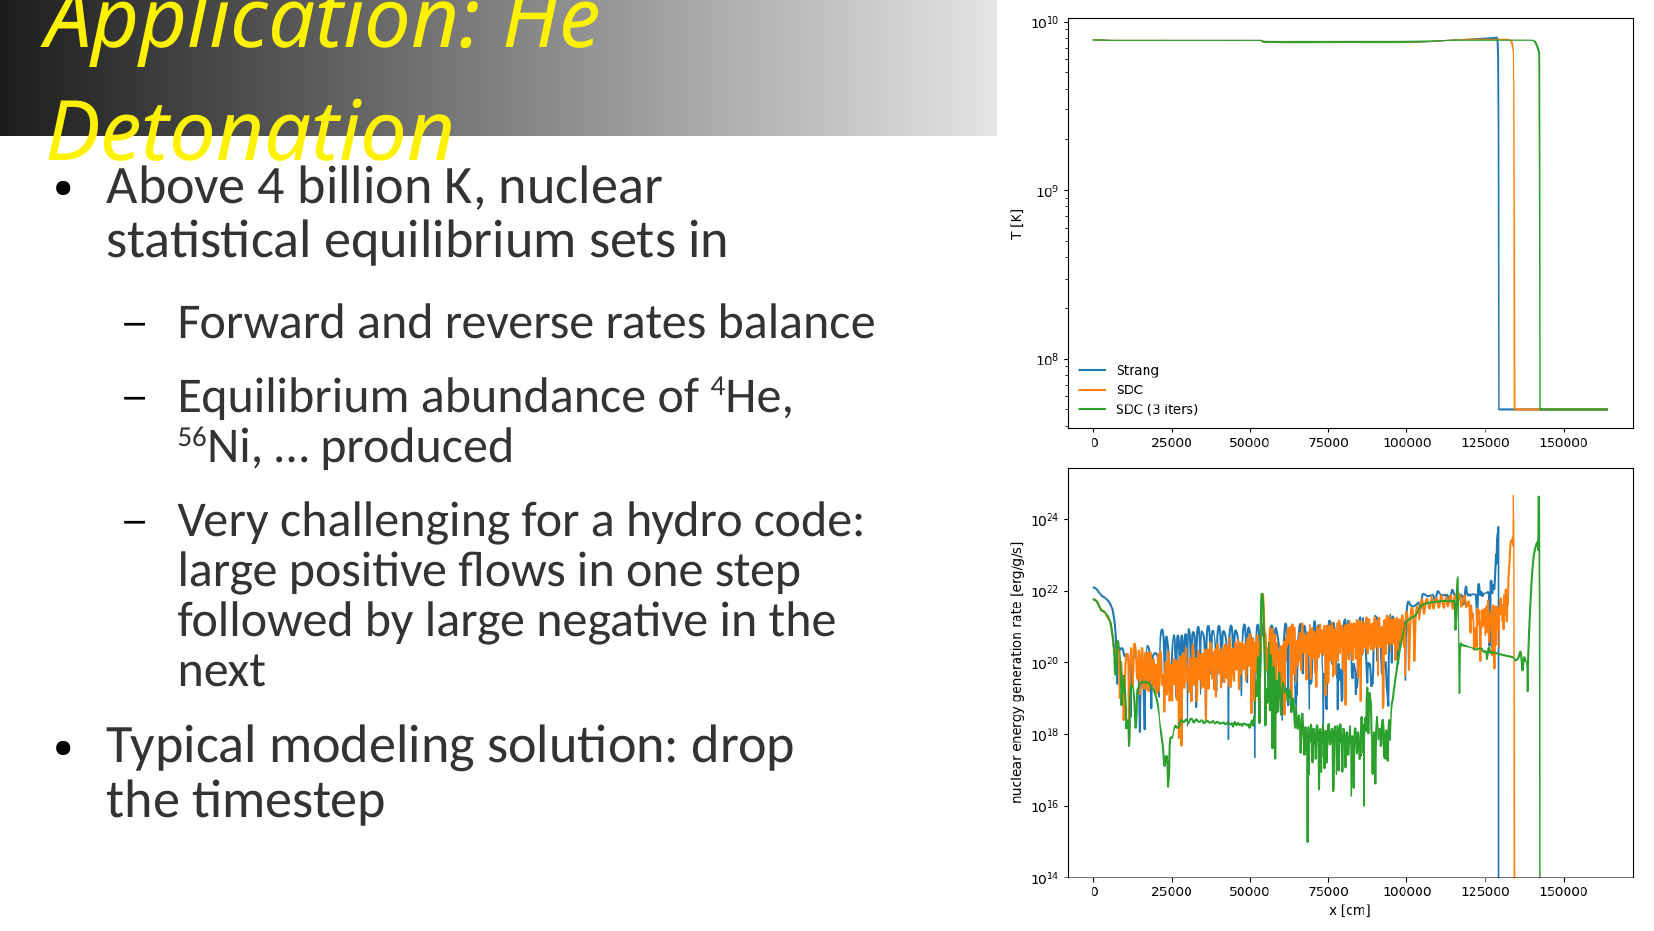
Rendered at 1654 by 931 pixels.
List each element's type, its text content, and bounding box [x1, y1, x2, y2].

title Application: He Detonation [45, 13, 997, 130]
picture [997, 0, 1649, 931]
list Above 4 billion K, nuclear statistical equilibrium sets in Forward and reverse rates balance Equilibrium abundance of 4He, 56Ni, … produced Very challenging for a hydro code: large positive flows in one step followed by large negative in the next Typical modeling solution: drop the timestep [29, 156, 886, 901]
